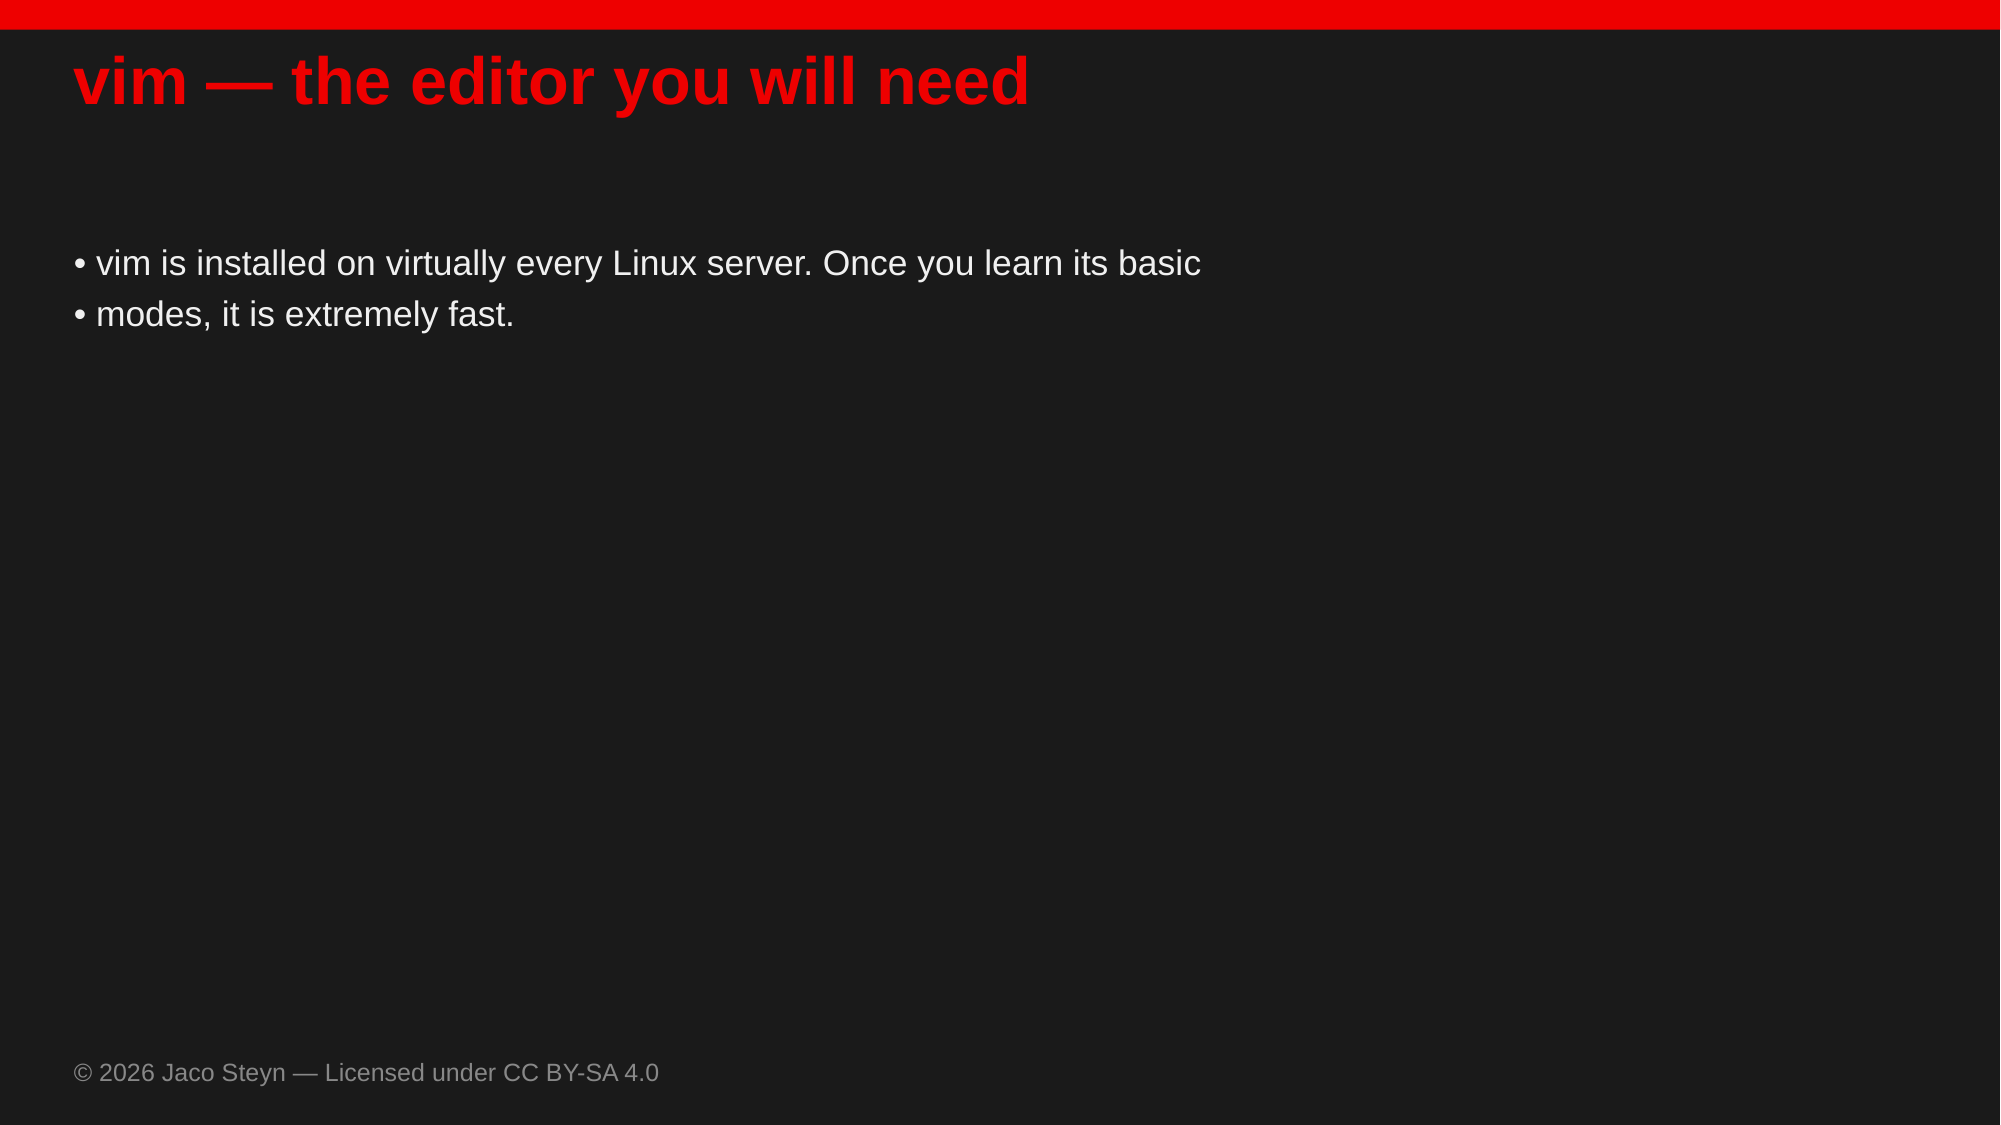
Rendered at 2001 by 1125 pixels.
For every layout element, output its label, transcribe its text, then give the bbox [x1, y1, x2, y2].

text_box [0, 0, 2001, 30]
text_box vim — the editor you will need [59, 36, 1942, 208]
text_box • vim is installed on virtually every Linux server. Once you learn its basic • modes, it is extremely fast. [59, 236, 1942, 1037]
text_box © 2026 Jaco Steyn — Licensed under CC BY-SA 4.0 [59, 1051, 1942, 1093]
